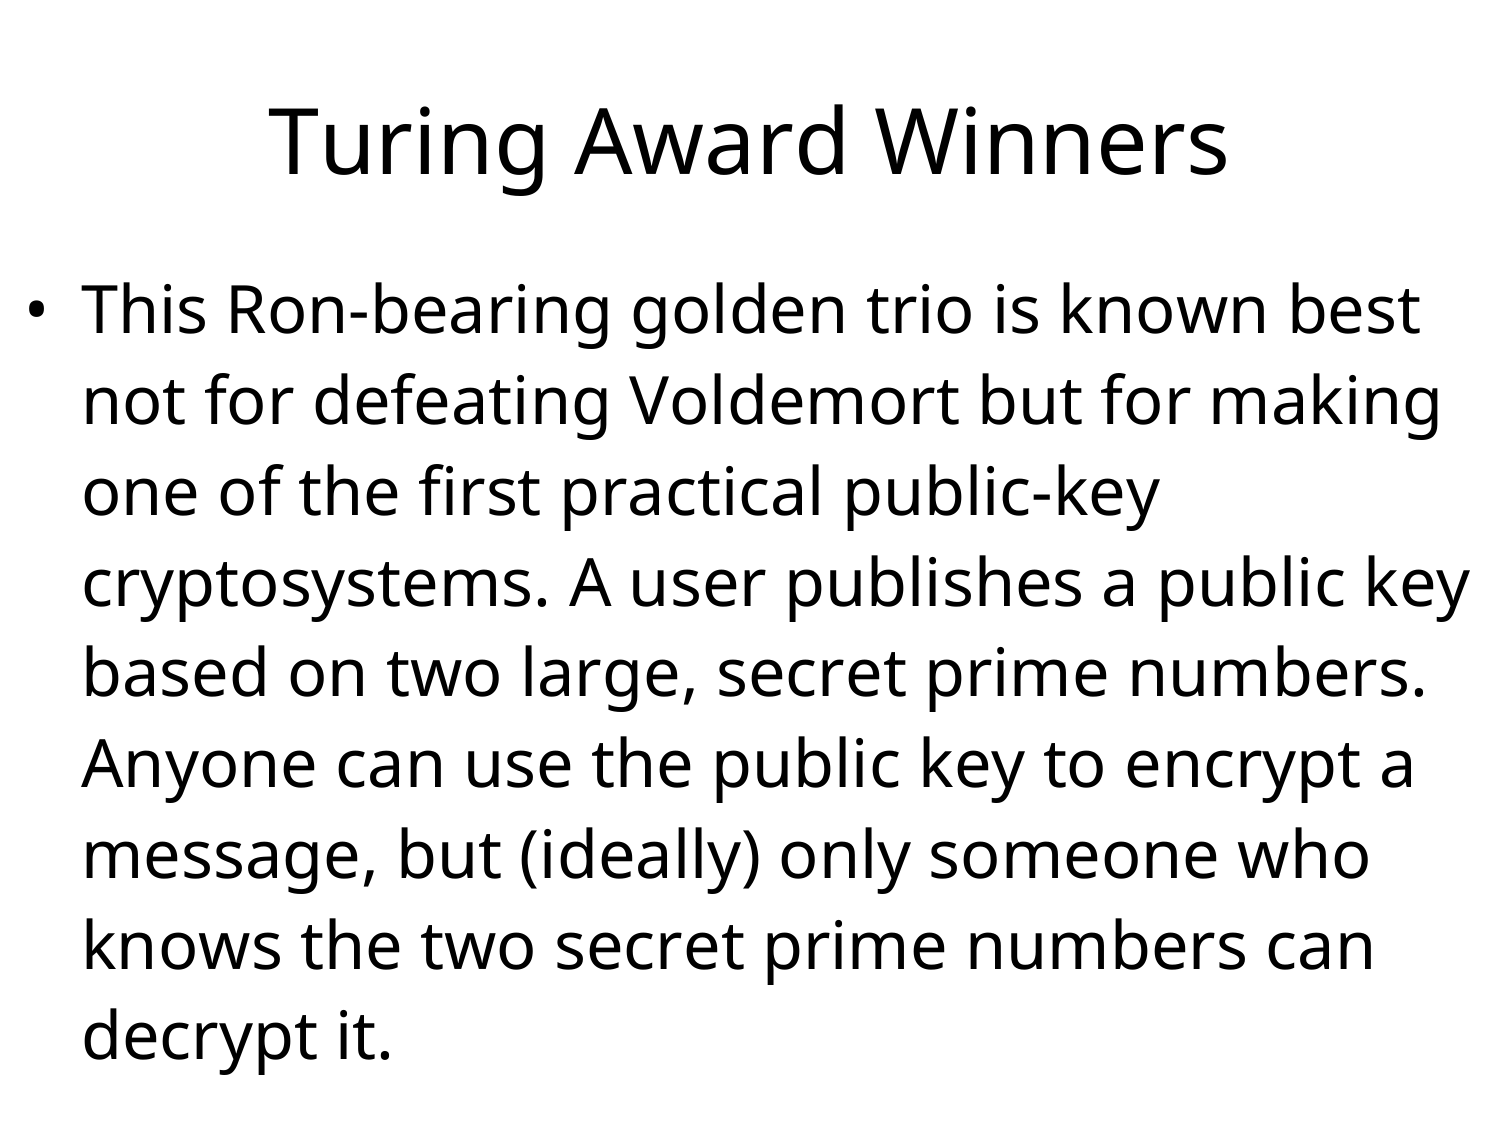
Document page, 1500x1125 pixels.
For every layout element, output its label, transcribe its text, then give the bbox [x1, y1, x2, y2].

title Turing Award Winners [24, 45, 1476, 233]
list This Ron-bearing golden trio is known best not for defeating Voldemort but for making one of the first practical public-key cryptosystems. A user publishes a public key based on two large, secret prime numbers. Anyone can use the public key to encrypt a message, but (ideally) only someone who knows the two secret prime numbers can decrypt it. [24, 262, 1476, 1101]
